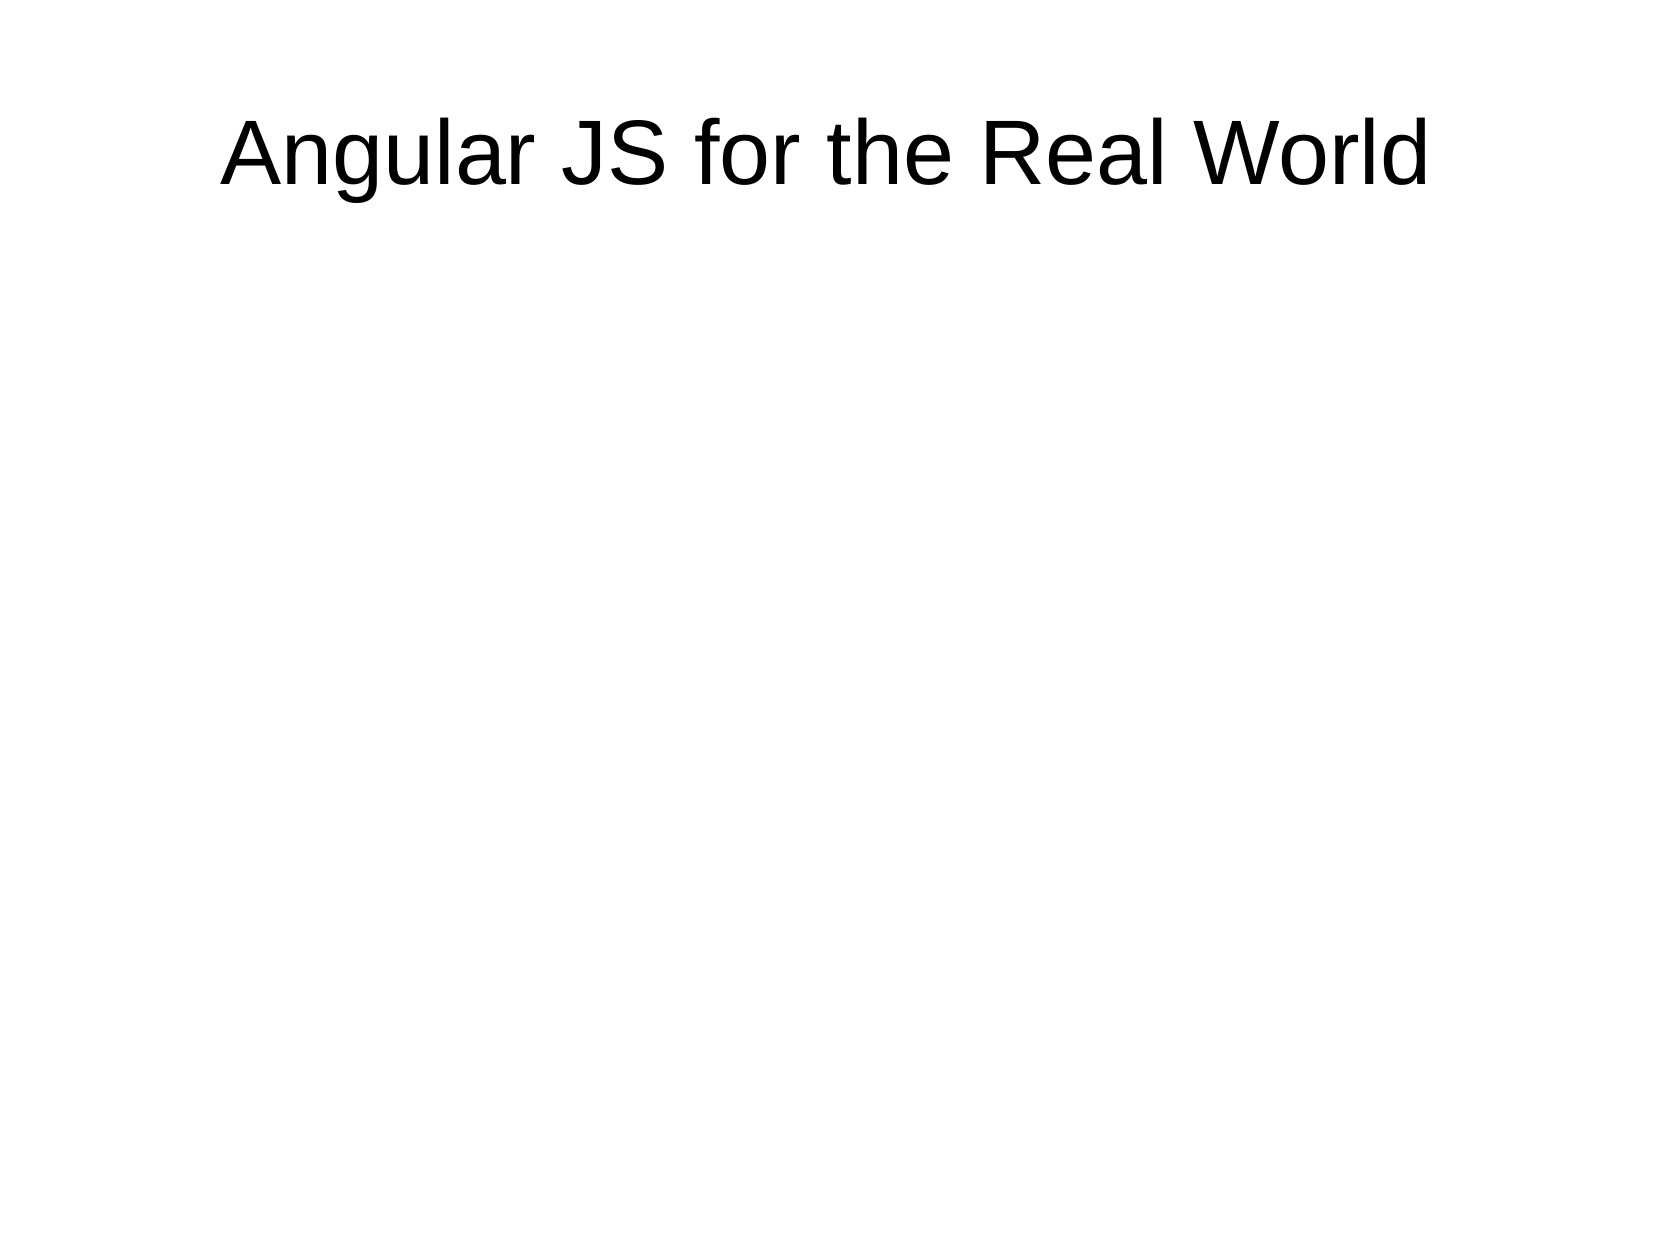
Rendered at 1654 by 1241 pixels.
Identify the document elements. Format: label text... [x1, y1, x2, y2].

title Angular JS for the Real World [82, 49, 1571, 257]
